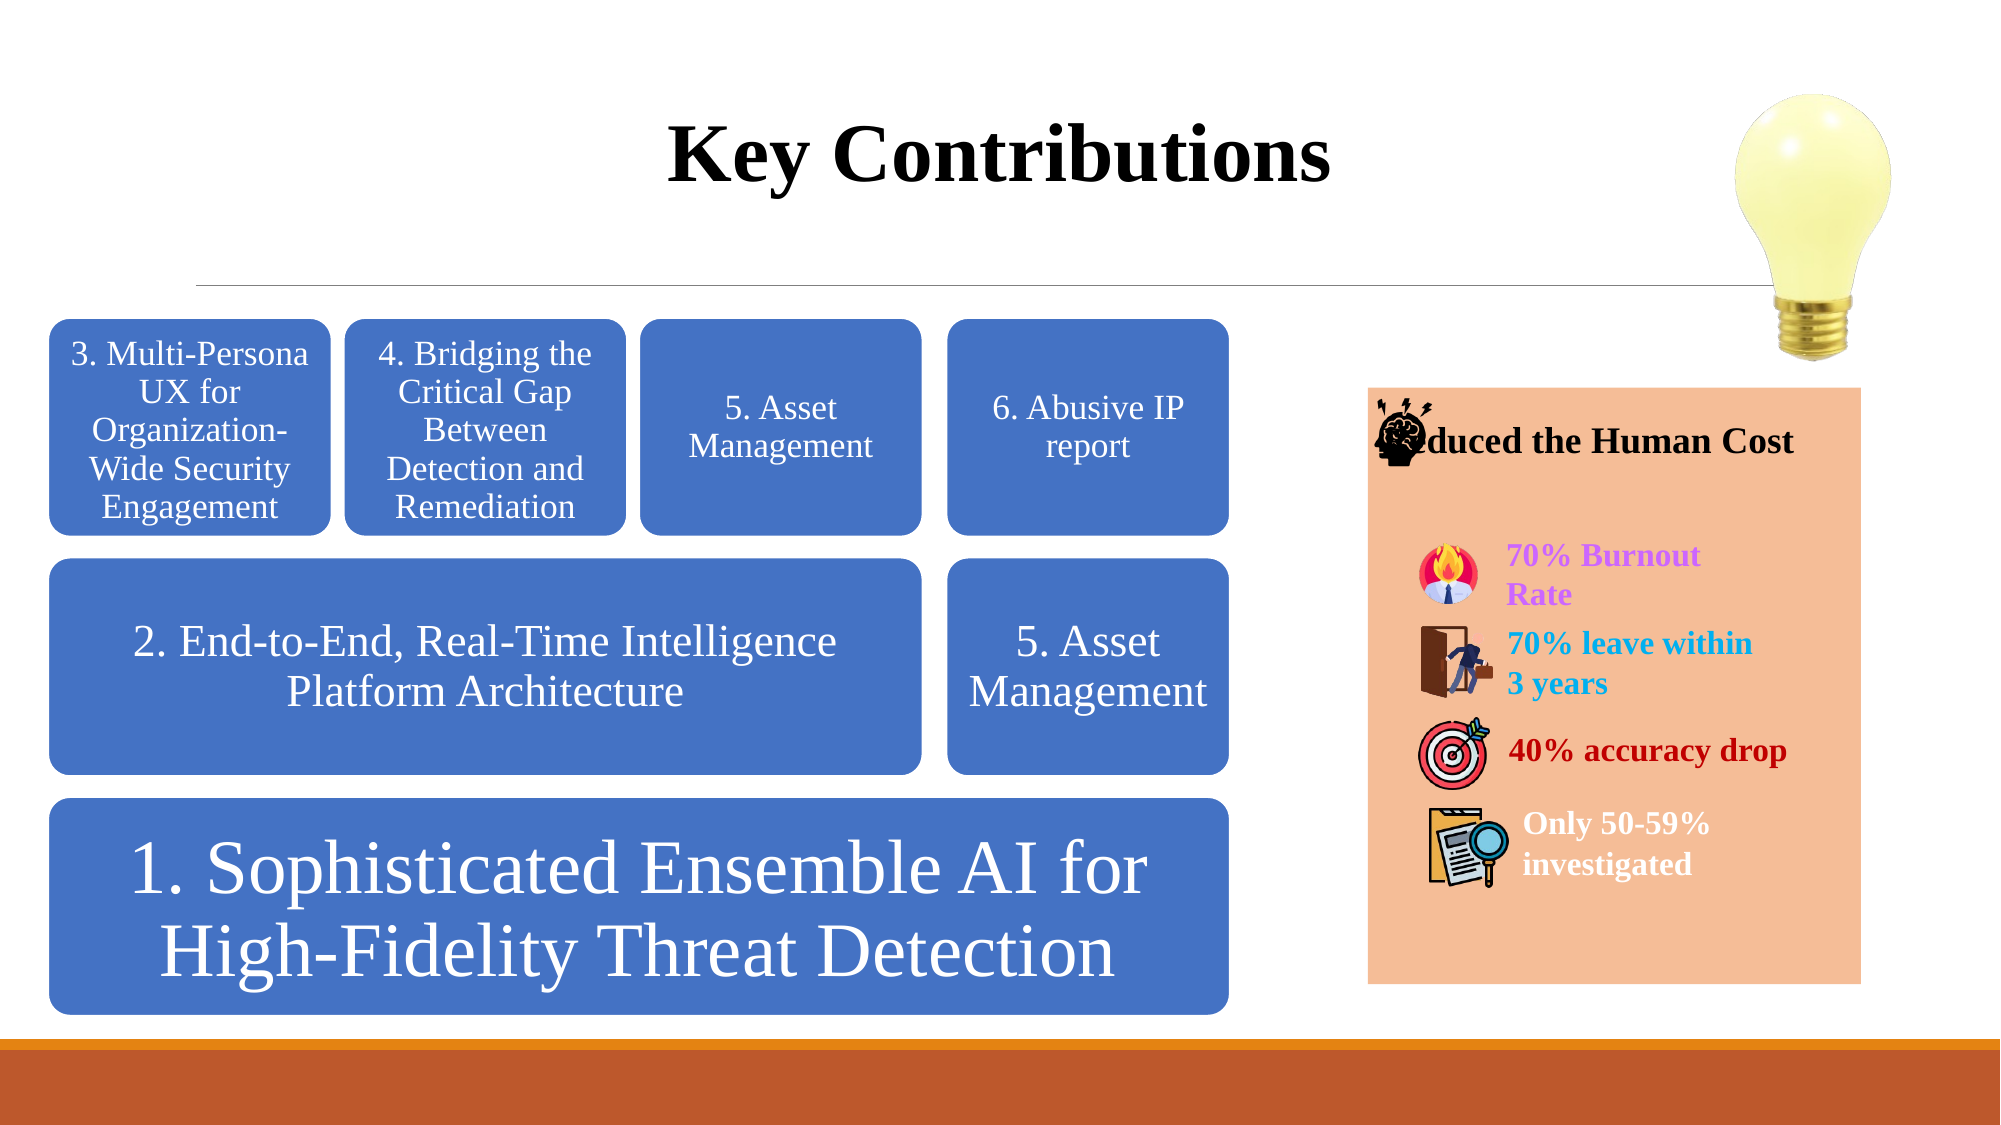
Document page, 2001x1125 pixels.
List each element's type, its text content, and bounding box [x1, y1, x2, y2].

text_box Key Contributions [541, 91, 1459, 208]
text_box 6. Abusive IP report [946, 317, 1231, 537]
picture [1367, 396, 1439, 468]
text_box Reduced the Human Cost [1368, 388, 1861, 984]
text_box 2. End-to-End, Real-Time Intelligence Platform Architecture [48, 557, 923, 777]
text_box 5. Asset Management [638, 317, 923, 537]
text_box 40% accuracy drop [1493, 720, 1812, 805]
text_box 70% leave within 3 years [1492, 613, 1776, 710]
text_box 3. Multi-Persona UX for Organization-Wide Security Engagement [48, 317, 332, 537]
picture [1418, 543, 1479, 604]
text_box 5. Asset Management [946, 557, 1231, 777]
text_box 70% Burnout Rate [1490, 525, 1775, 622]
picture [1426, 805, 1507, 891]
picture [1421, 626, 1492, 698]
picture [1418, 717, 1490, 790]
text_box 1. Sophisticated Ensemble AI for High-Fidelity Threat Detection [48, 796, 1230, 1016]
picture [1701, 91, 1925, 365]
text_box 4. Bridging the Critical Gap Between Detection and Remediation [343, 317, 628, 537]
text_box Only 50-59% investigated [1507, 794, 1826, 891]
